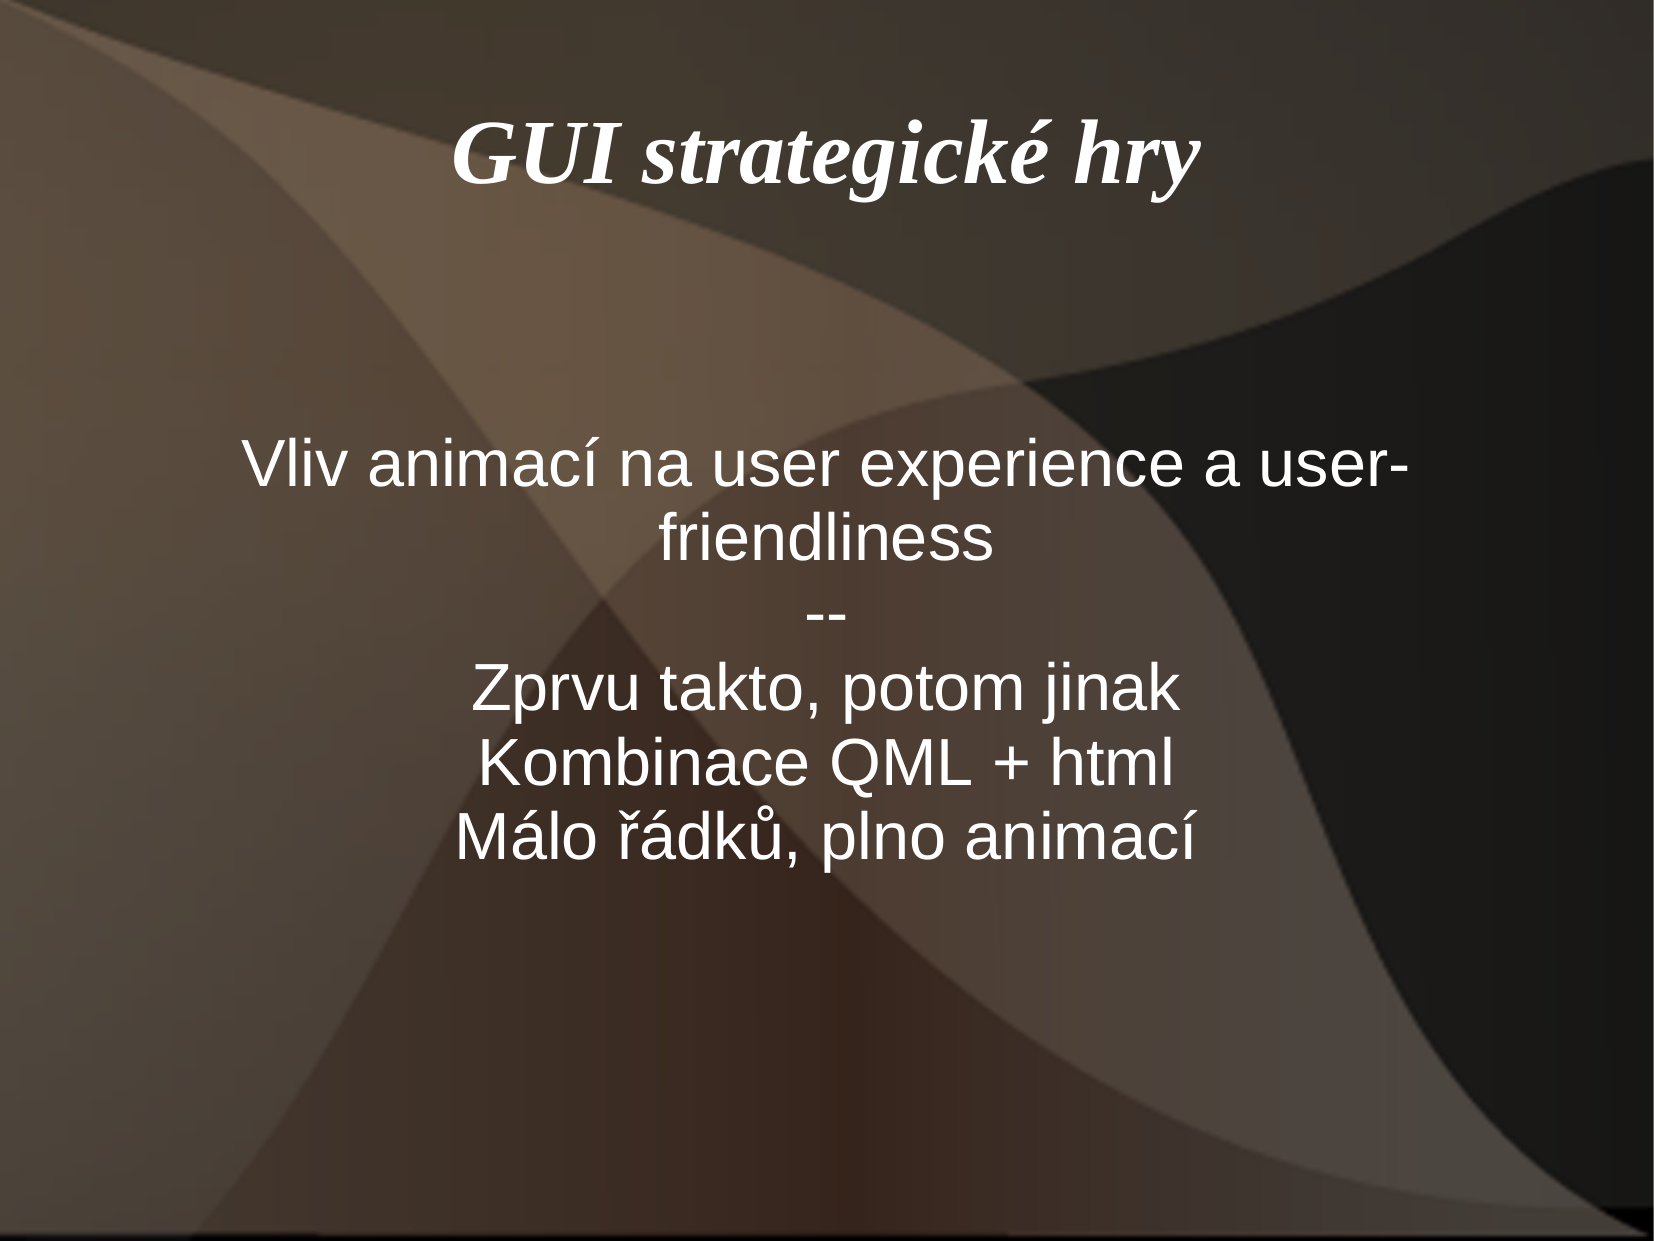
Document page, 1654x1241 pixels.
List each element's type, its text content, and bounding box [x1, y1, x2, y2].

title GUI strategické hry [82, 49, 1571, 257]
subtitle Vliv animací na user experience a user-friendliness -- Zprvu takto, potom jinak Kombinace QML + html Málo řádků, plno animací [82, 290, 1571, 1010]
picture [0, 0, 1654, 1241]
